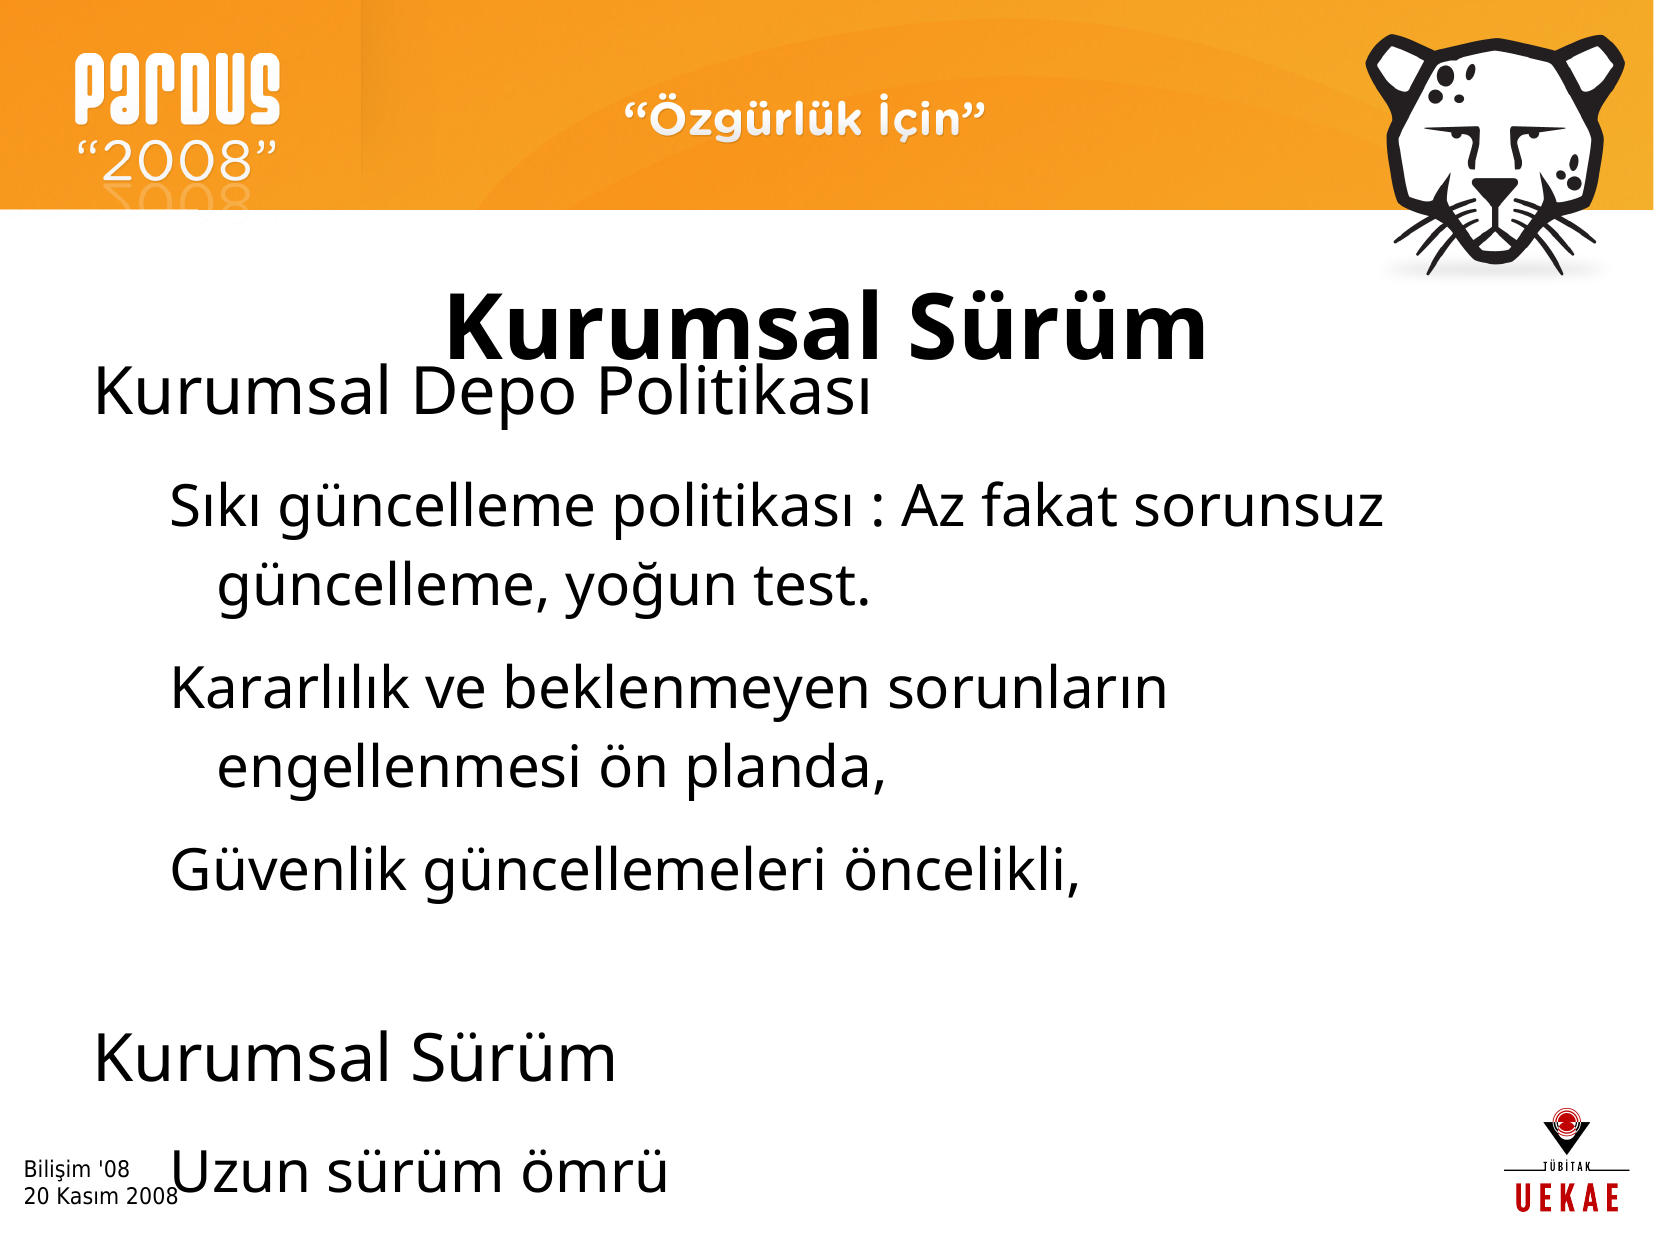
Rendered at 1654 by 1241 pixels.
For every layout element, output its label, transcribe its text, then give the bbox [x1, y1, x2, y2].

title Kurumsal Sürüm [82, 220, 1571, 428]
picture [1500, 1104, 1634, 1215]
list Kurumsal Depo Politikası Sıkı güncelleme politikası : Az fakat sorunsuz güncelleme, yoğun test. Kararlılık ve beklenmeyen sorunların engellenmesi ön planda, Güvenlik güncellemeleri öncelikli, Kurumsal Sürüm Uzun sürüm ömrü Test edilmiş, yaygın kullanılan taban platform Uzaktan yönetim altyapısı ve araçları [75, 343, 1488, 1142]
picture [0, 0, 1654, 293]
